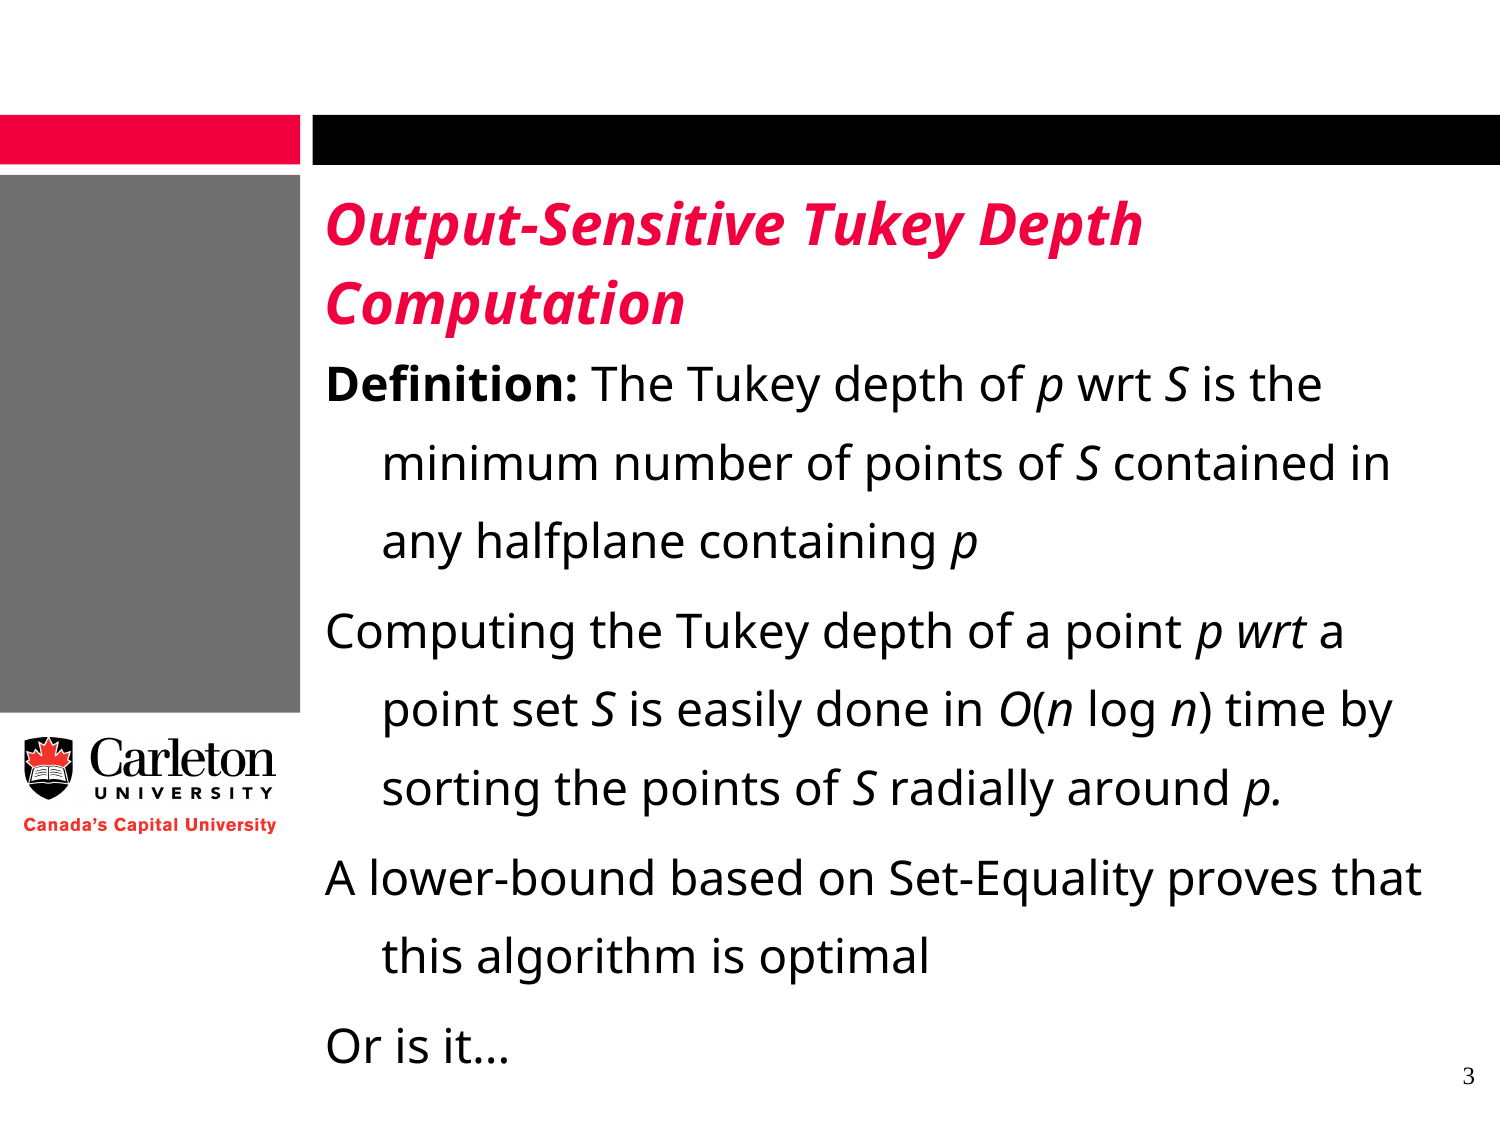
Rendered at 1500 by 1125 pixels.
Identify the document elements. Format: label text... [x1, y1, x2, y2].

title Output-Sensitive Tukey Depth Computation [324, 187, 1450, 337]
list Definition: The Tukey depth of p wrt S is the minimum number of points of S contained in any halfplane containing p Computing the Tukey depth of a point p wrt a point set S is easily done in O(n log n) time by sorting the points of S radially around p. A lower-bound based on Set-Equality proves that this algorithm is optimal Or is it... [324, 337, 1450, 1051]
picture [24, 737, 276, 834]
